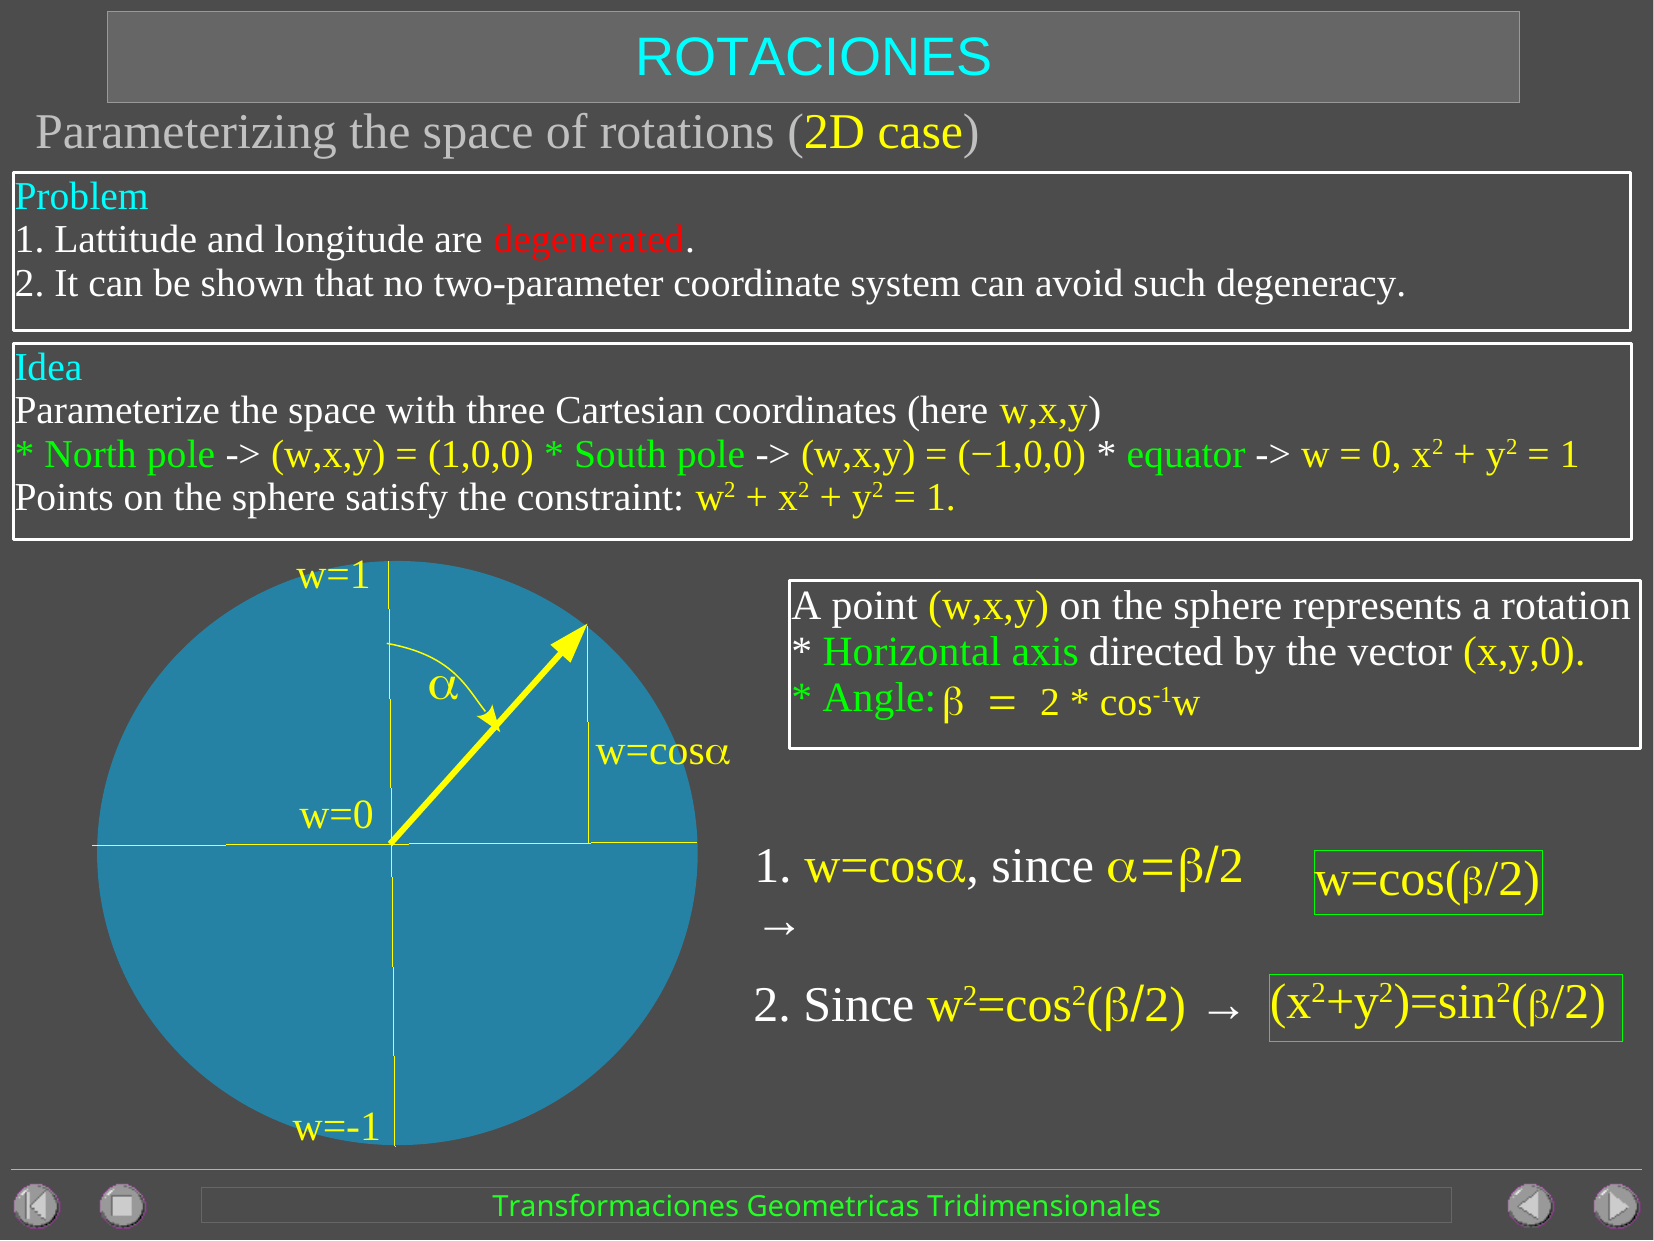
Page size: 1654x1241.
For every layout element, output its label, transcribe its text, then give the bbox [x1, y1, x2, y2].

text_box 2. Since w2=cos2(b/2) → [753, 977, 1249, 1043]
text_box w=1 [296, 551, 371, 602]
picture [1505, 1181, 1556, 1231]
text_box [97, 560, 698, 1146]
text_box w=0 [299, 791, 374, 868]
picture [1591, 1181, 1642, 1232]
text_box A point (w,x,y) on the sphere represents a rotation * Horizontal axis directed by the vector (x,y,0). * Angle: [789, 580, 1641, 749]
text_box w=cos(b/2) [1314, 850, 1543, 915]
text_box w=cosa [595, 727, 731, 782]
picture [97, 1181, 148, 1232]
text_box w=-1 [292, 1103, 381, 1154]
text_box Parameterizing the space of rotations (2D case) [35, 104, 1032, 165]
text_box (x2+y2)=sin2(b/2) [1269, 974, 1623, 1042]
title ROTACIONES [107, 11, 1520, 103]
text_box Idea Parameterize the space with three Cartesian coordinates (here w,x,y) * North pole -> (w,x,y) = (1,0,0) * South pole -> (w,x,y) = (−1,0,0) * equator -> w = 0, x2 + y2 = 1 Points on the sphere satisfy the constraint: w2 + x2 + y2 = 1. [13, 343, 1632, 540]
picture [11, 1181, 62, 1232]
text_box Problem 1. Lattitude and longitude are degenerated. 2. It can be shown that no two-parameter coordinate system can avoid such degeneracy. [13, 172, 1631, 331]
text_box b = 2 * cos-1w 1. w=cosa, since a=b/2 → [754, 671, 1305, 922]
